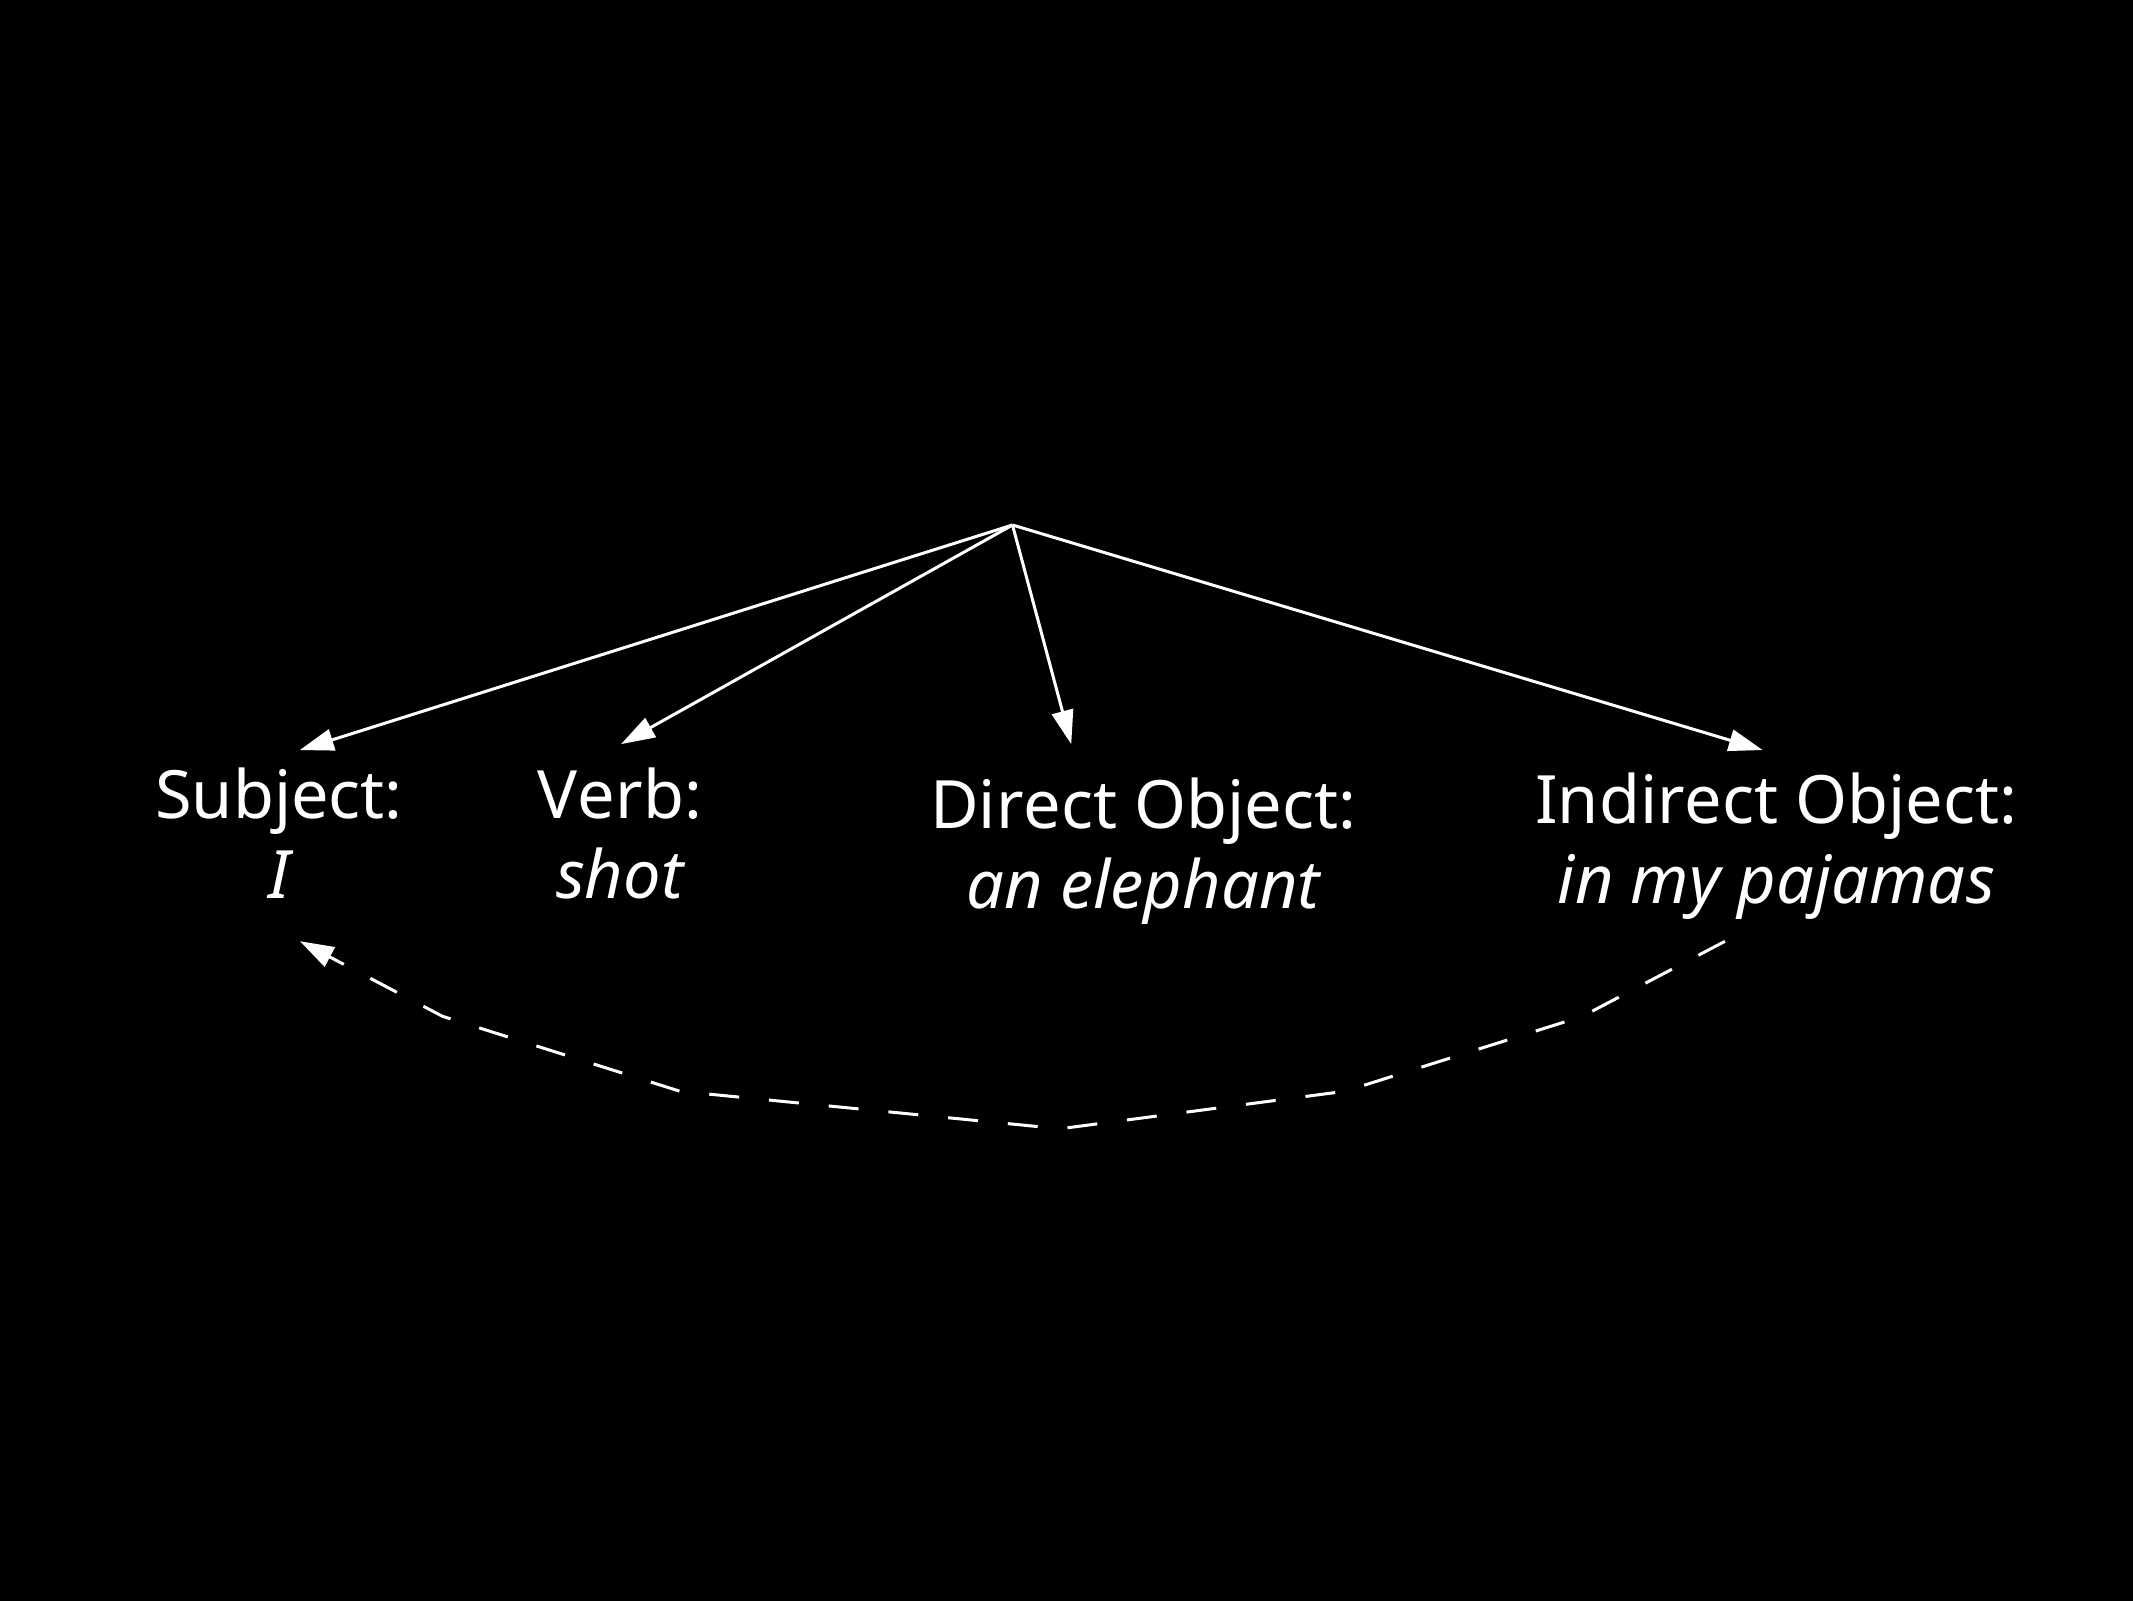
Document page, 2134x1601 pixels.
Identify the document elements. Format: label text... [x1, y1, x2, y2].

text_box Verb: shot [507, 744, 733, 919]
text_box Subject: I [75, 744, 484, 919]
text_box Direct Object: an elephant [862, 754, 1426, 929]
text_box Indirect Object: in my pajamas [1500, 750, 2054, 925]
